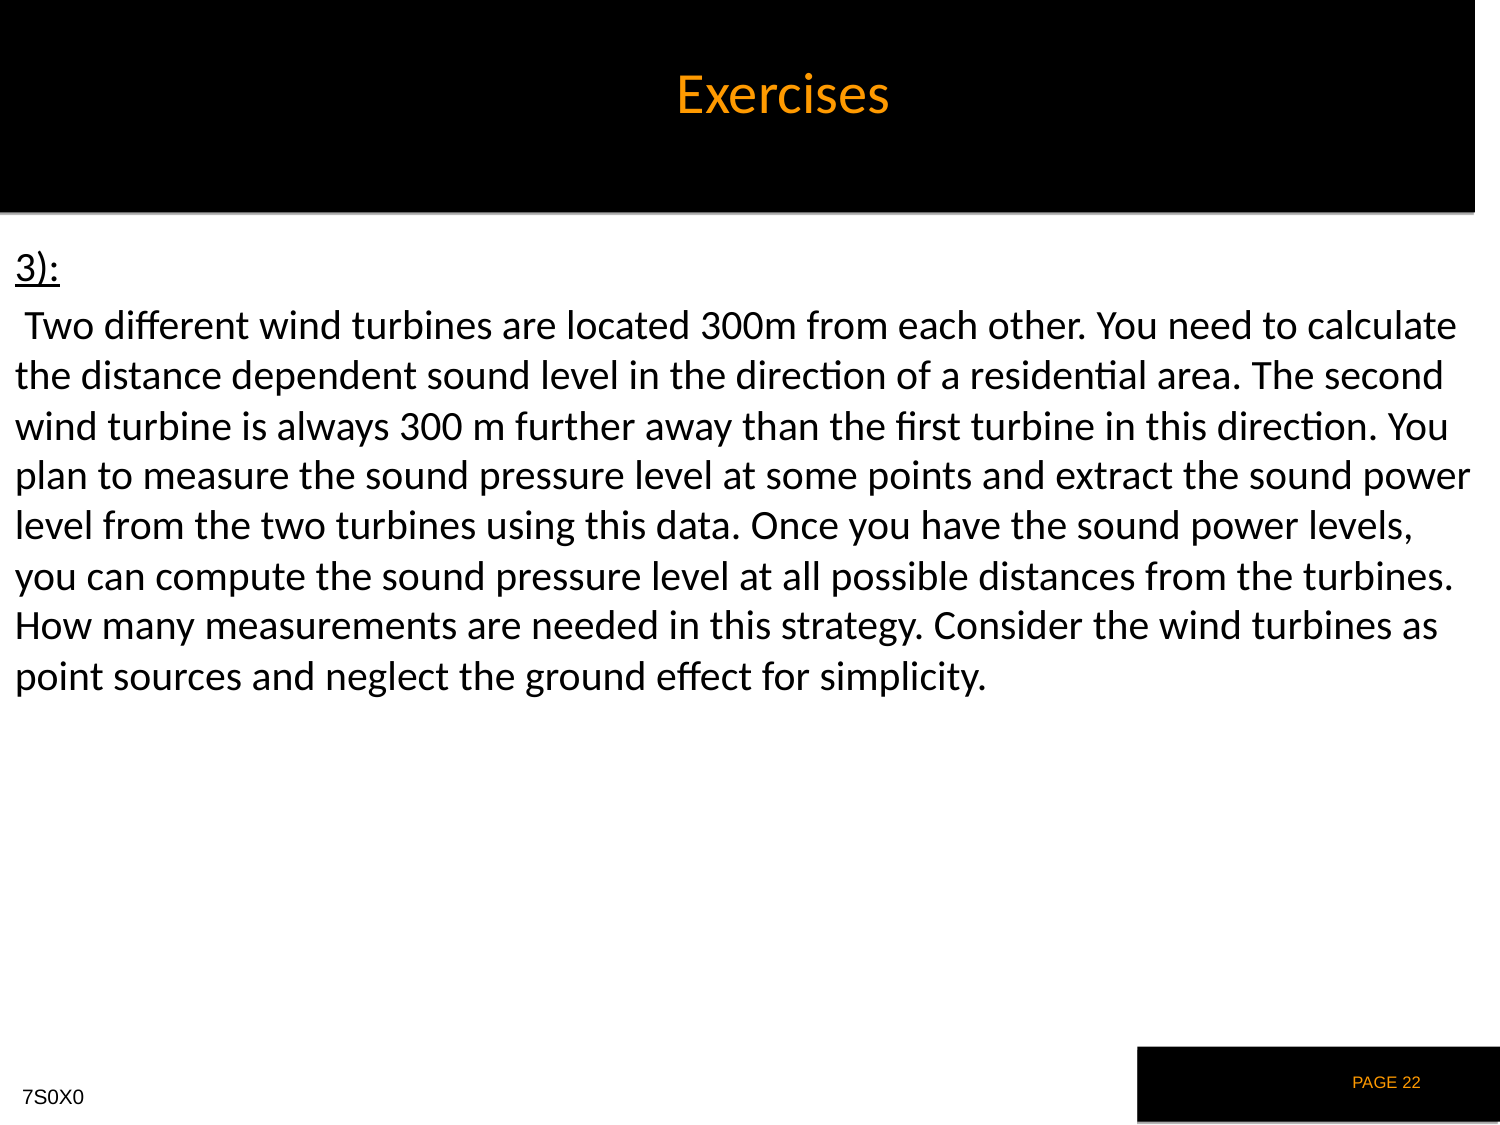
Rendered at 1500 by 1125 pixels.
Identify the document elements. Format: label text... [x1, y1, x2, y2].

text_box [1137, 1046, 1500, 1122]
text_box [0, 0, 1475, 213]
text_box Exercises [125, 48, 1442, 200]
list 3): Two different wind turbines are located 300m from each other. You need to calculate the distance dependent sound level in the direction of a residential area. The second wind turbine is always 300 m further away than the first turbine in this direction. You plan to measure the sound pressure level at some points and extract the sound power level from the two turbines using this data. Once you have the sound power levels, you can compute the sound pressure level at all possible distances from the turbines. How many measurements are needed in this strategy. Consider the wind turbines as point sources and neglect the ground effect for simplicity. [0, 232, 1500, 1125]
text_box PAGE 22 [1352, 1066, 1453, 1098]
text_box 7S0X0 [22, 1080, 613, 1112]
